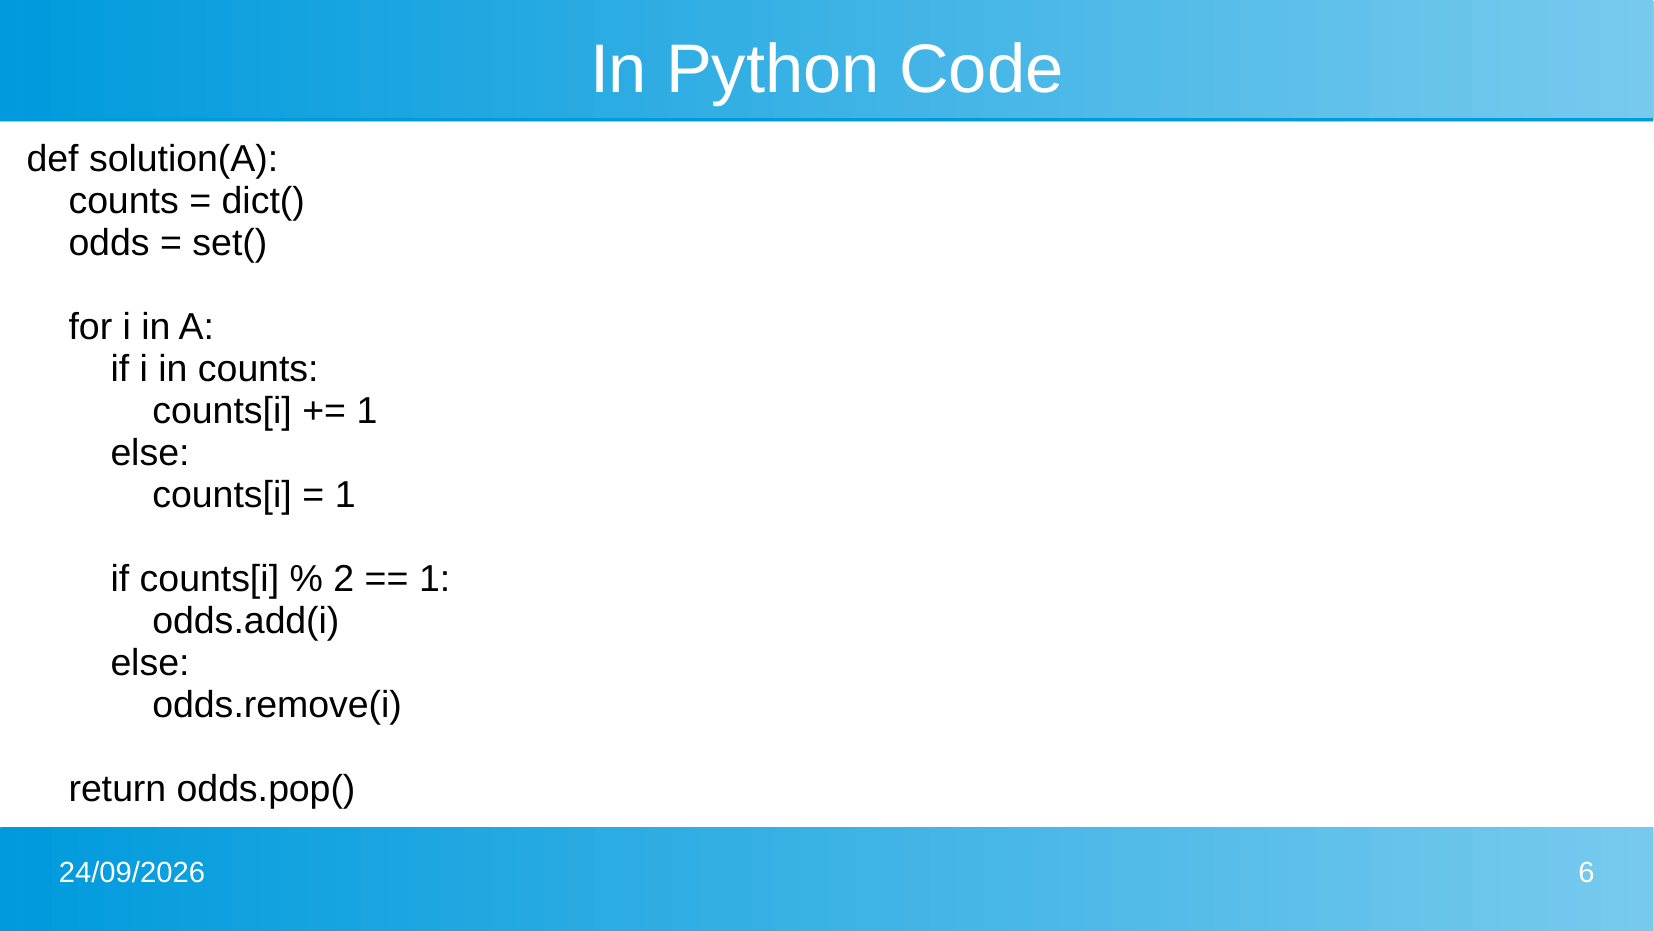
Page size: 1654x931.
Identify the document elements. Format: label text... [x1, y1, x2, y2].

title In Python Code [59, 29, 1595, 108]
text_box def solution(A): counts = dict() odds = set() for i in A: if i in counts: counts[i] += 1 else: counts[i] = 1 if counts[i] % 2 == 1: odds.add(i) else: odds.remove(i) return odds.pop() [11, 129, 1400, 859]
